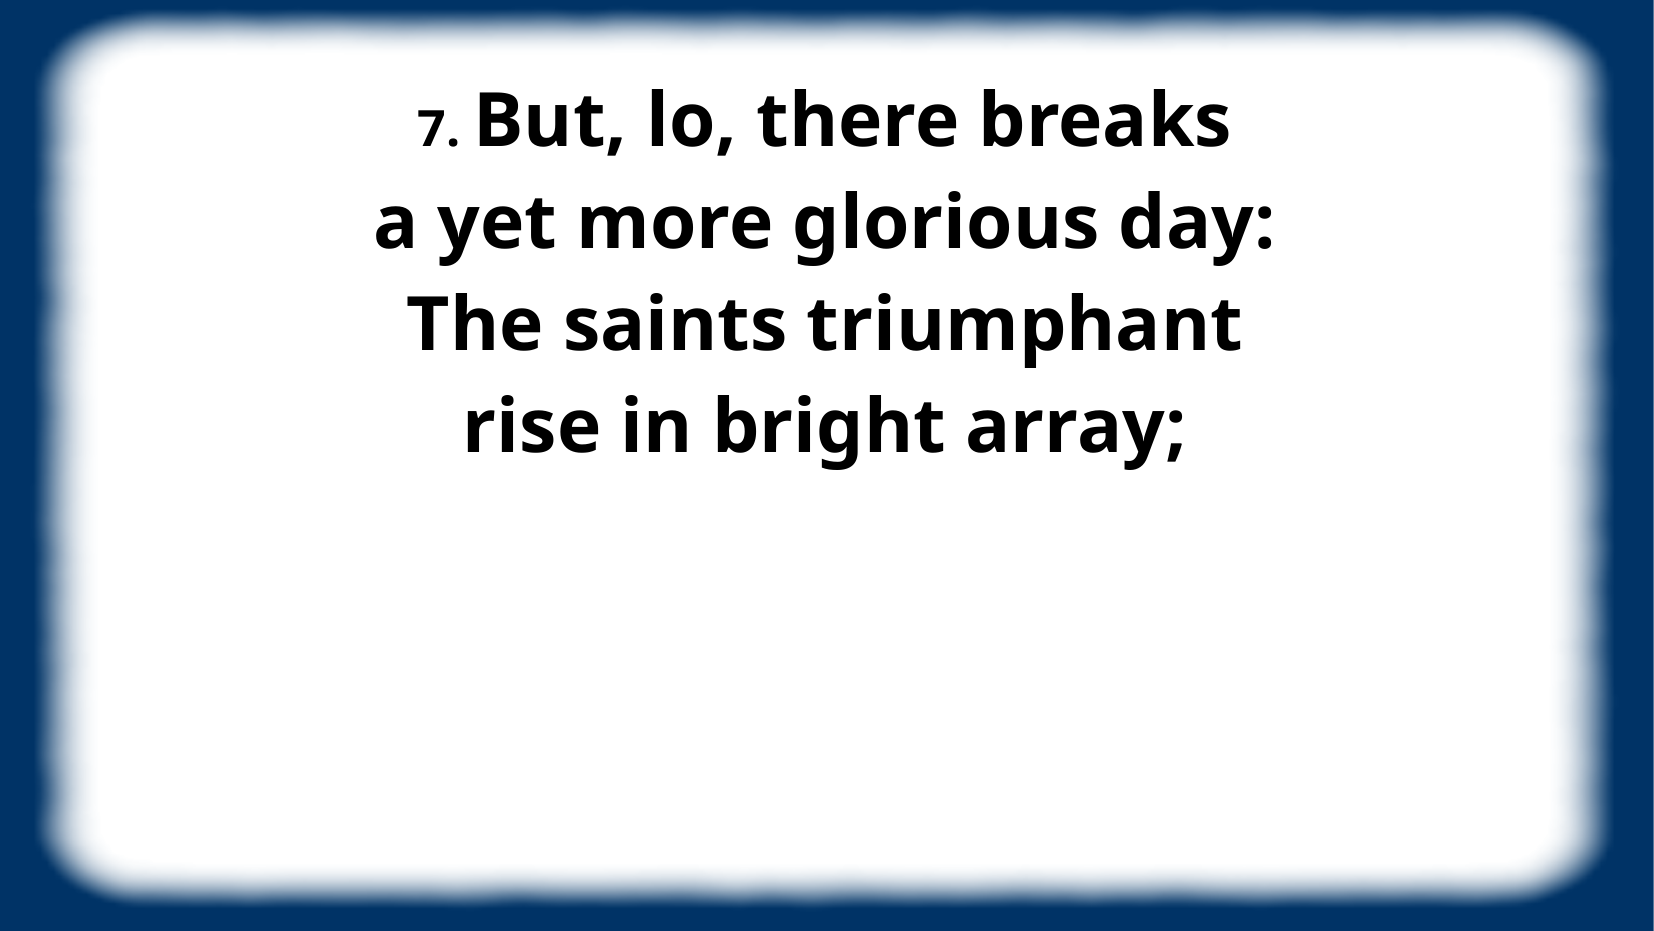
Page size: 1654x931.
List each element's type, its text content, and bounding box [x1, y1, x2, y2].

title 7. But, lo, there breaks a yet more glorious day: The saints triumphant rise in bright array; [120, 65, 1531, 466]
picture [0, 0, 1654, 931]
